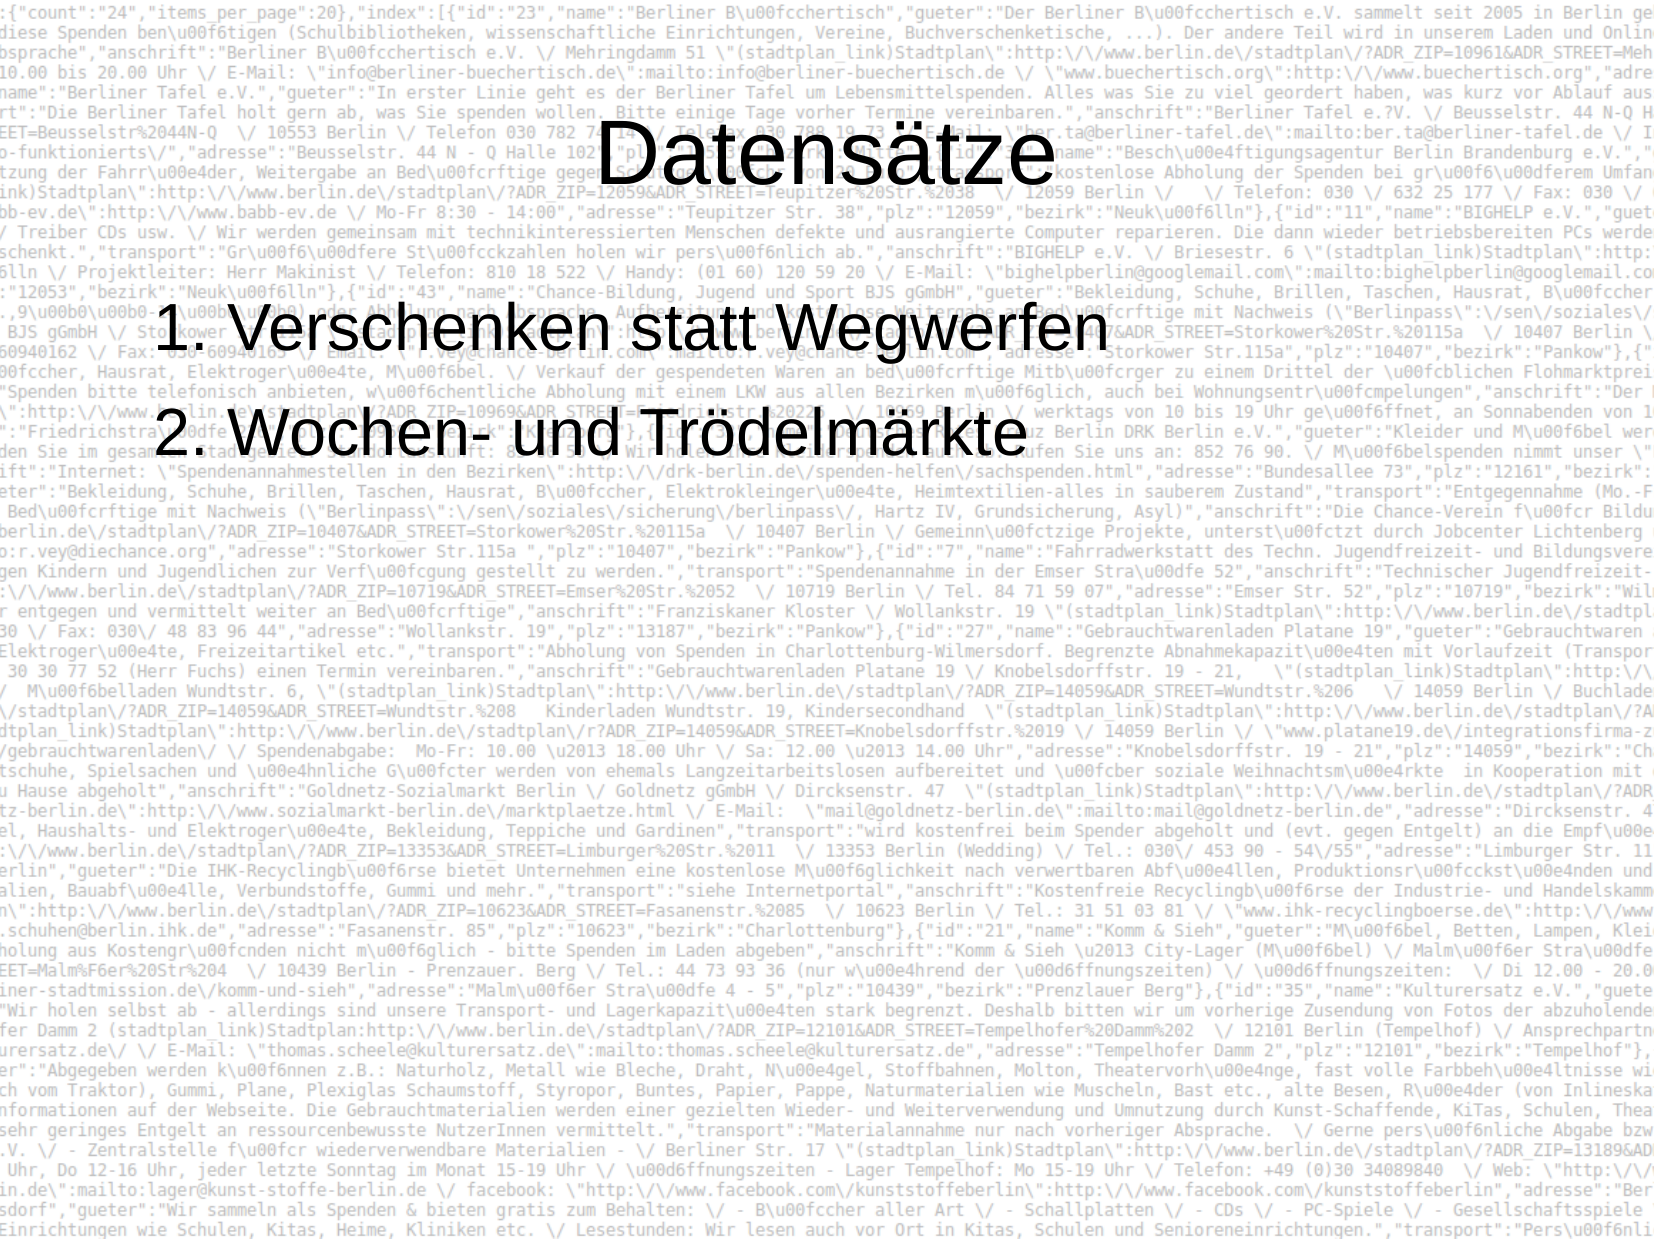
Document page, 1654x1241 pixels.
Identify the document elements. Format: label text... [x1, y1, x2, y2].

title Datensätze [82, 49, 1571, 257]
picture [0, 0, 1654, 1239]
list 1. Verschenken statt Wegwerfen 2. Wochen- und Trödelmärkte [82, 290, 1571, 1010]
